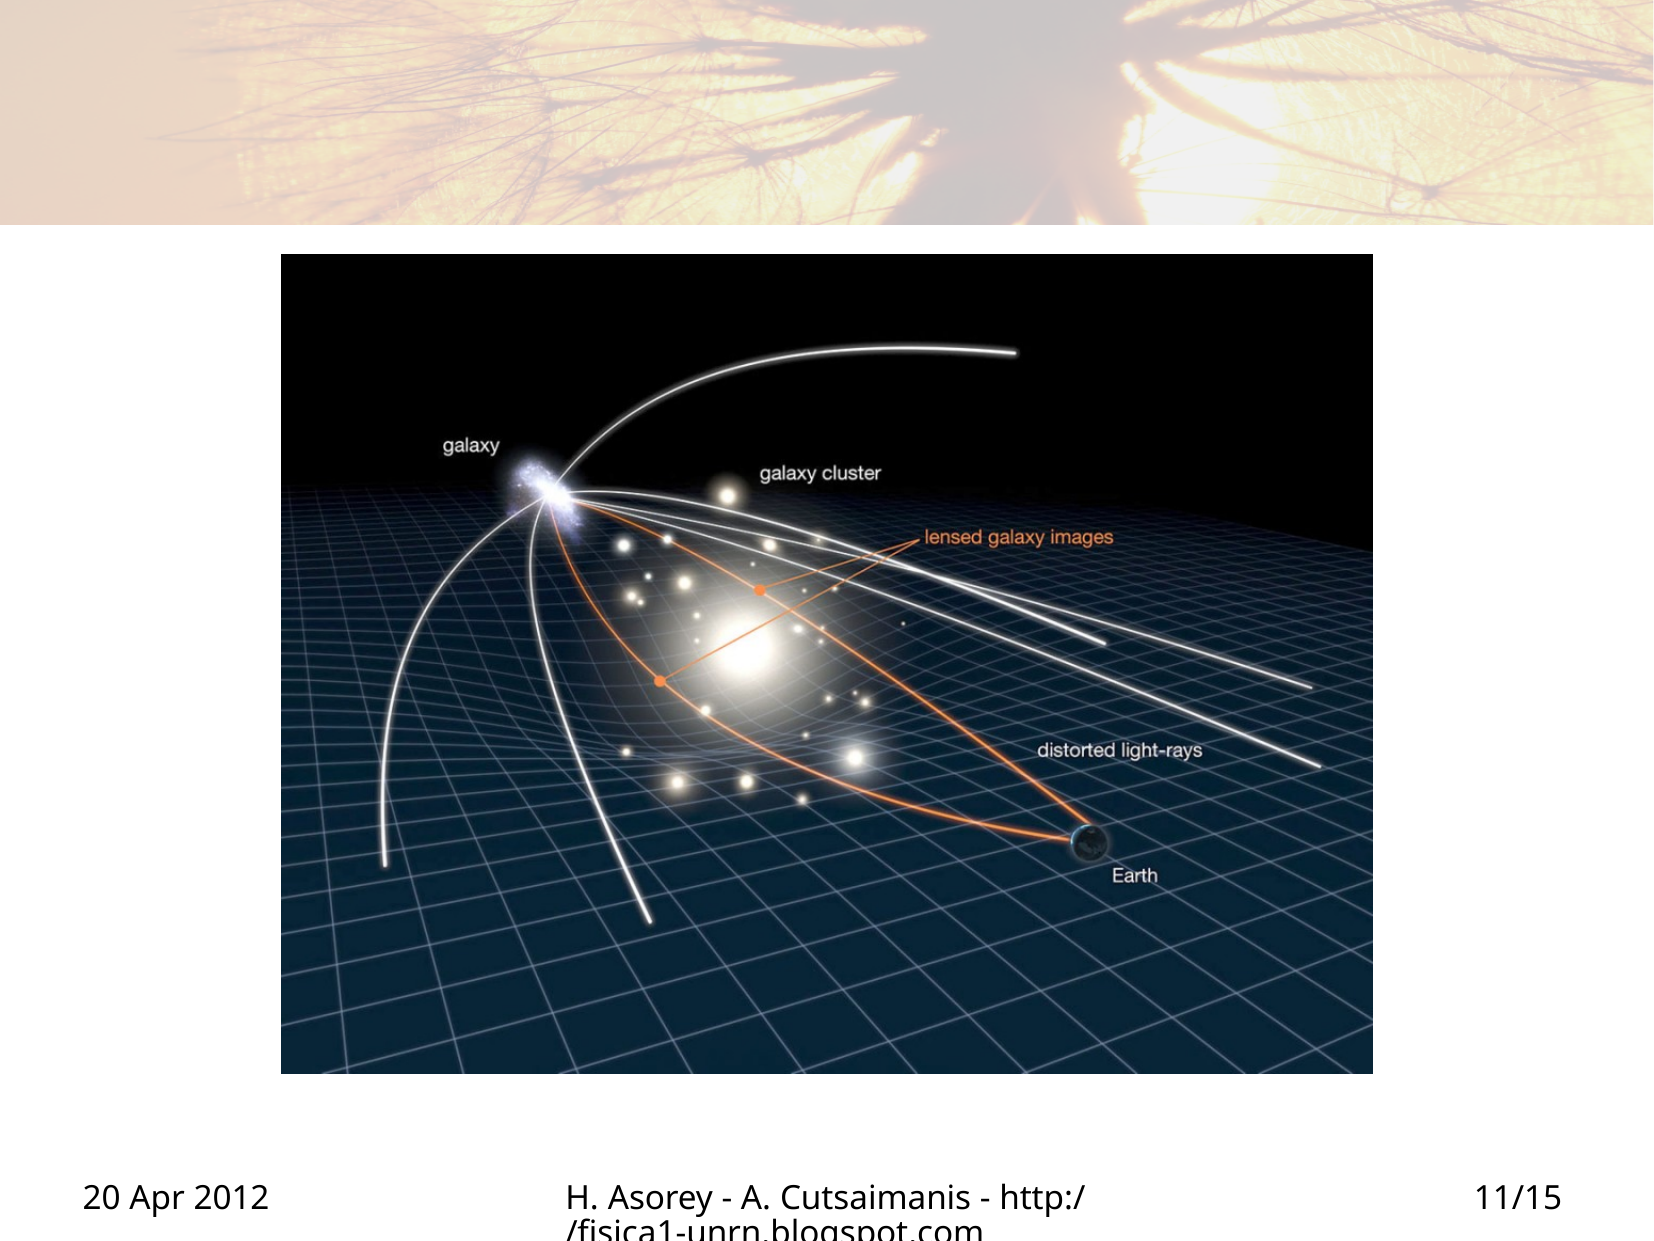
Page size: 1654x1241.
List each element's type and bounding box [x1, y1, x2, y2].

picture [0, 0, 1654, 225]
picture [281, 254, 1373, 1074]
